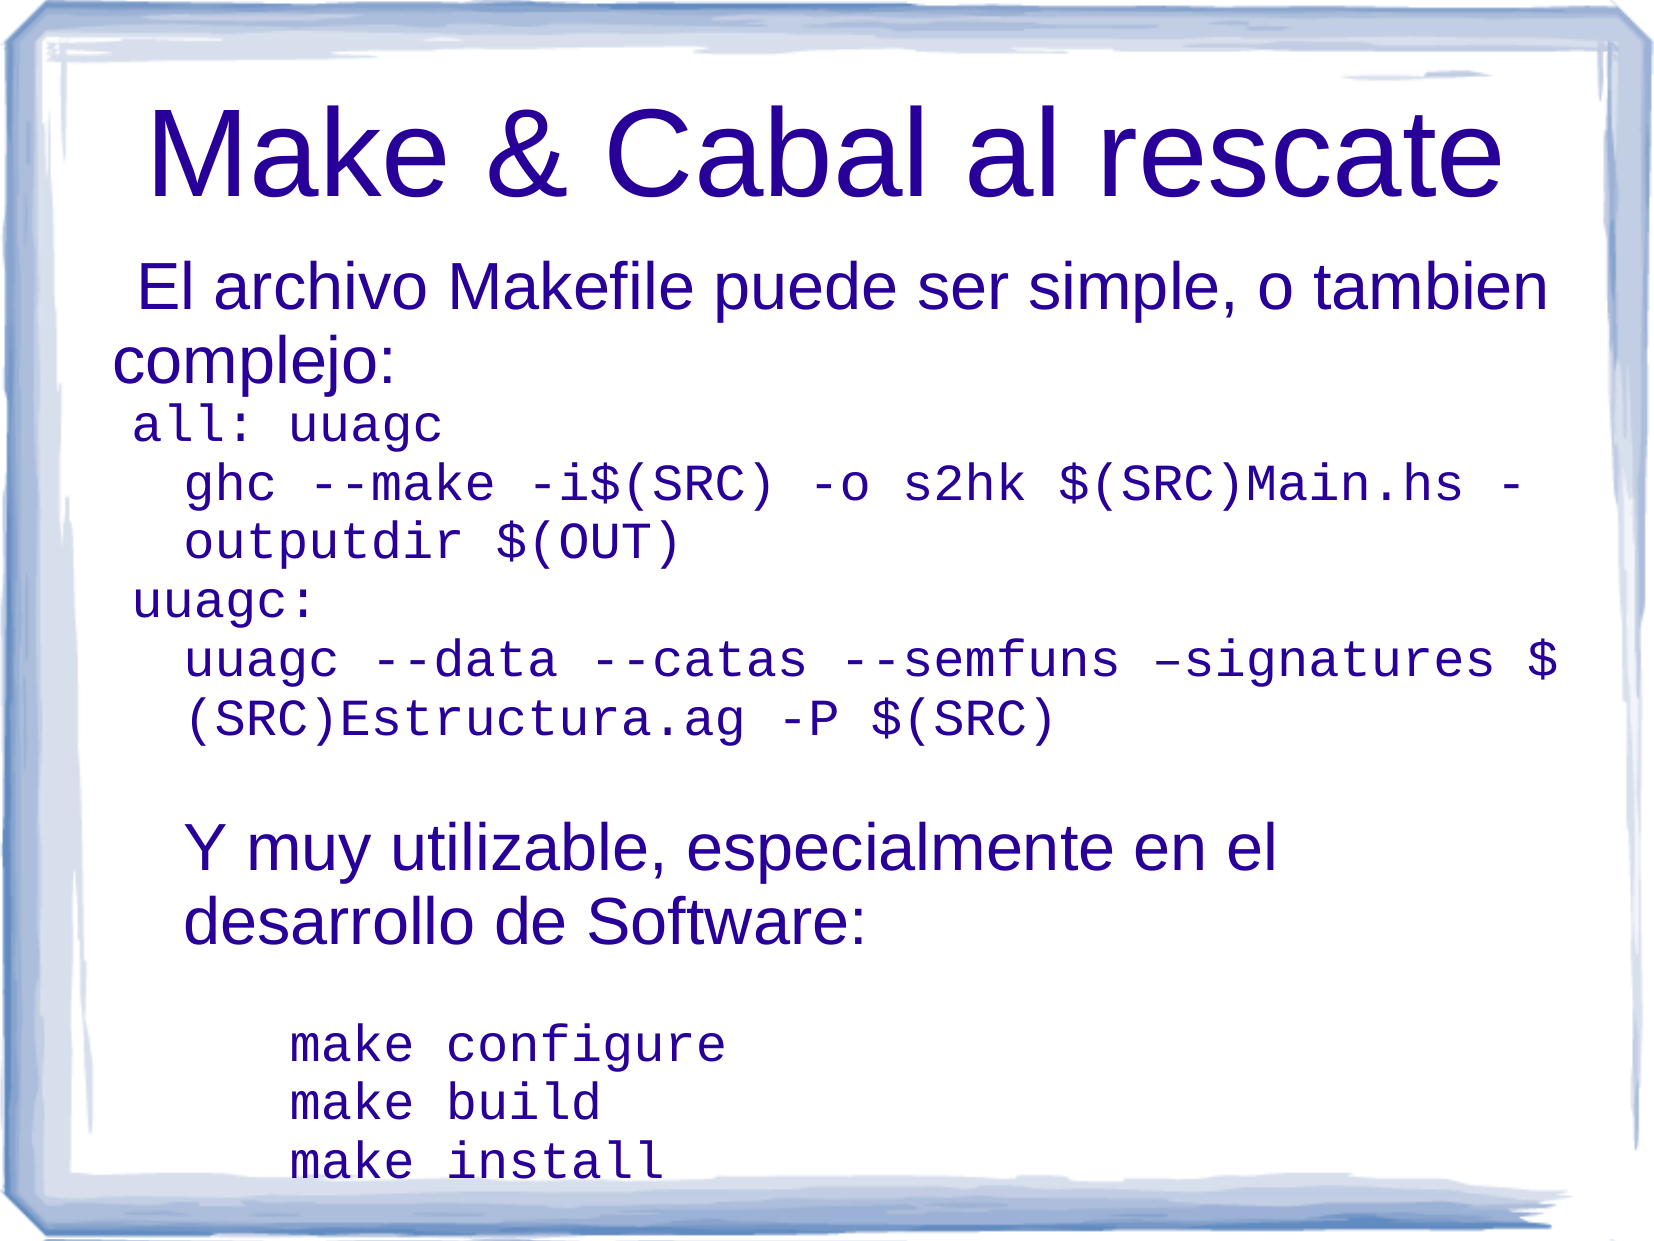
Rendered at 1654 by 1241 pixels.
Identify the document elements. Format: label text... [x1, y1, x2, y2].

text_box El archivo Makefile puede ser simple, o tambien complejo: all: uuagc ghc --make -i$(SRC) -o s2hk $(SRC)Main.hs -outputdir $(OUT) uuagc: uuagc --data --catas --semfuns –signatures $(SRC)Estructura.ag -P $(SRC) Y muy utilizable, especialmente en el desarrollo de Software: make configure make build make install [112, 248, 1566, 1195]
title Make & Cabal al rescate [82, 49, 1571, 257]
picture [0, 0, 1654, 1241]
